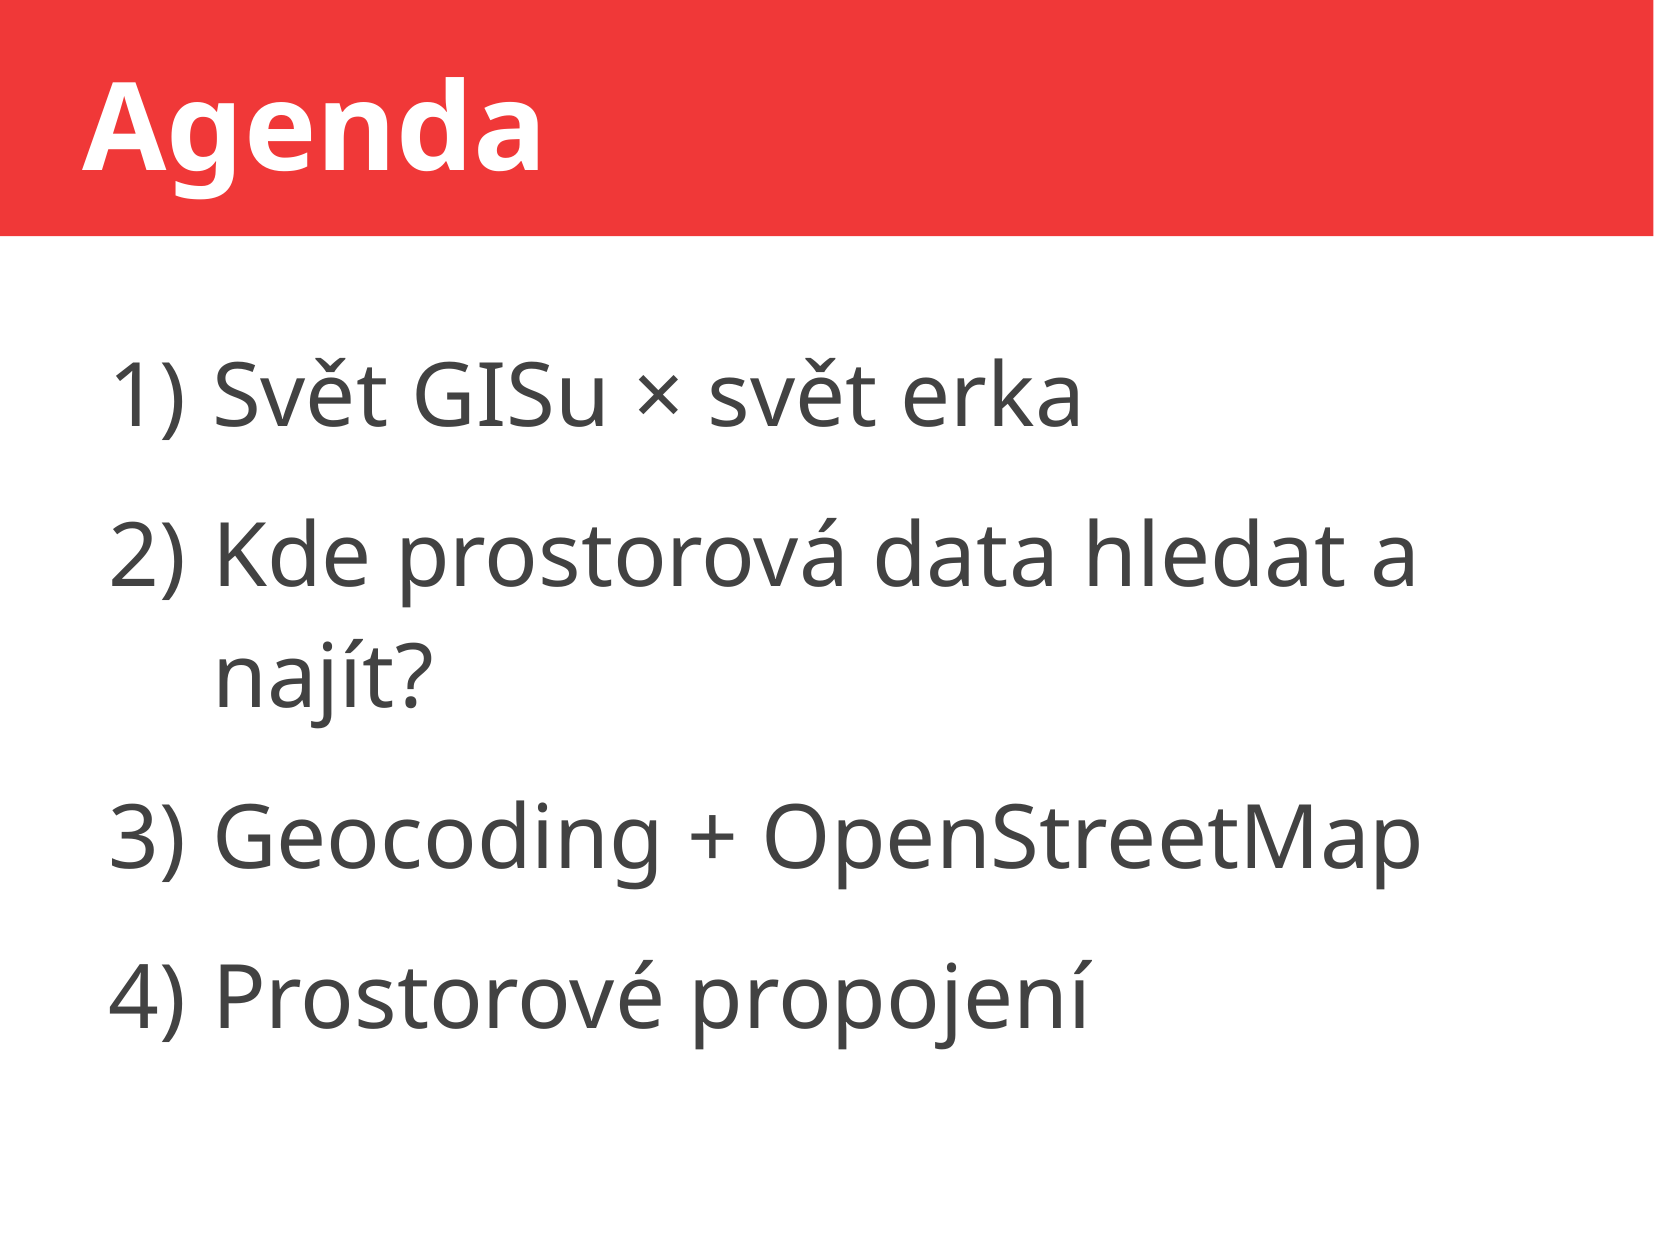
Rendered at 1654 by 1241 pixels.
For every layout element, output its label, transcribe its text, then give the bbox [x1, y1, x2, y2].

title Agenda [82, 19, 1571, 227]
list Svět GISu × svět erka Kde prostorová data hledat a najít? Geocoding + OpenStreetMap Prostorové propojení [79, 330, 1560, 1096]
